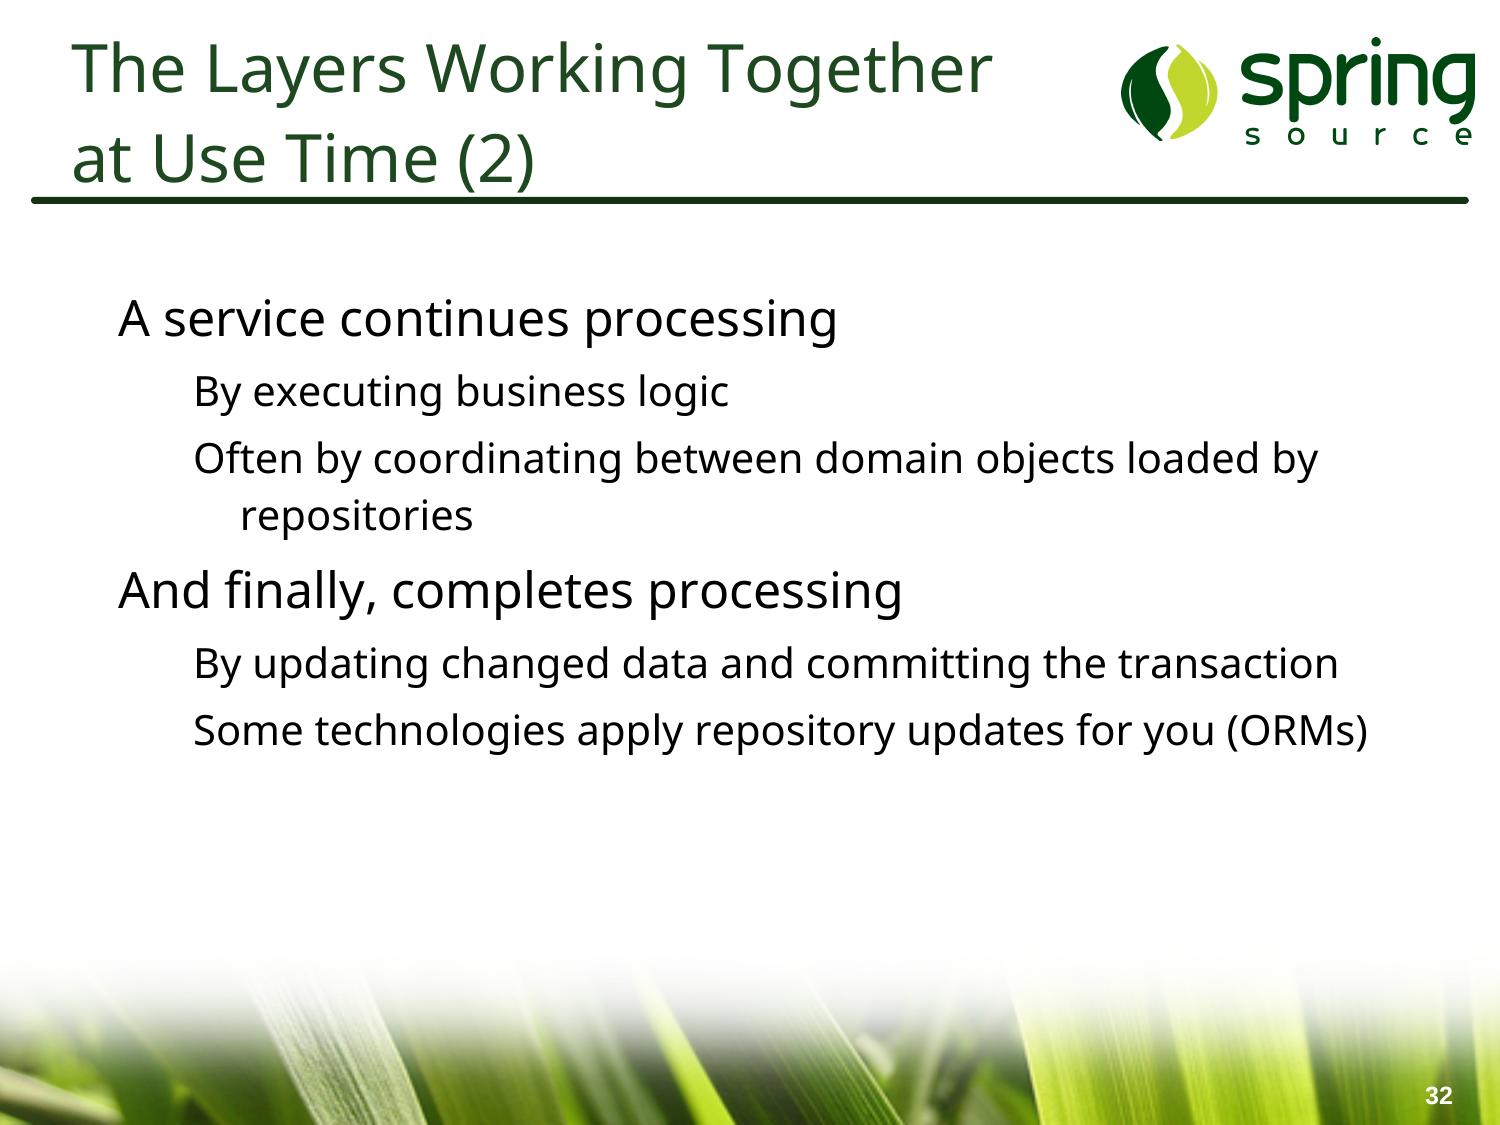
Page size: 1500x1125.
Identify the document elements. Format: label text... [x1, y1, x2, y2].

list A service continues processing By executing business logic Often by coordinating between domain objects loaded by repositories And finally, completes processing By updating changed data and committing the transaction Some technologies apply repository updates for you (ORMs) [103, 275, 1394, 938]
picture [1121, 37, 1475, 145]
title The Layers Working Together at Use Time (2) [56, 13, 1089, 191]
picture [0, 944, 1500, 1125]
